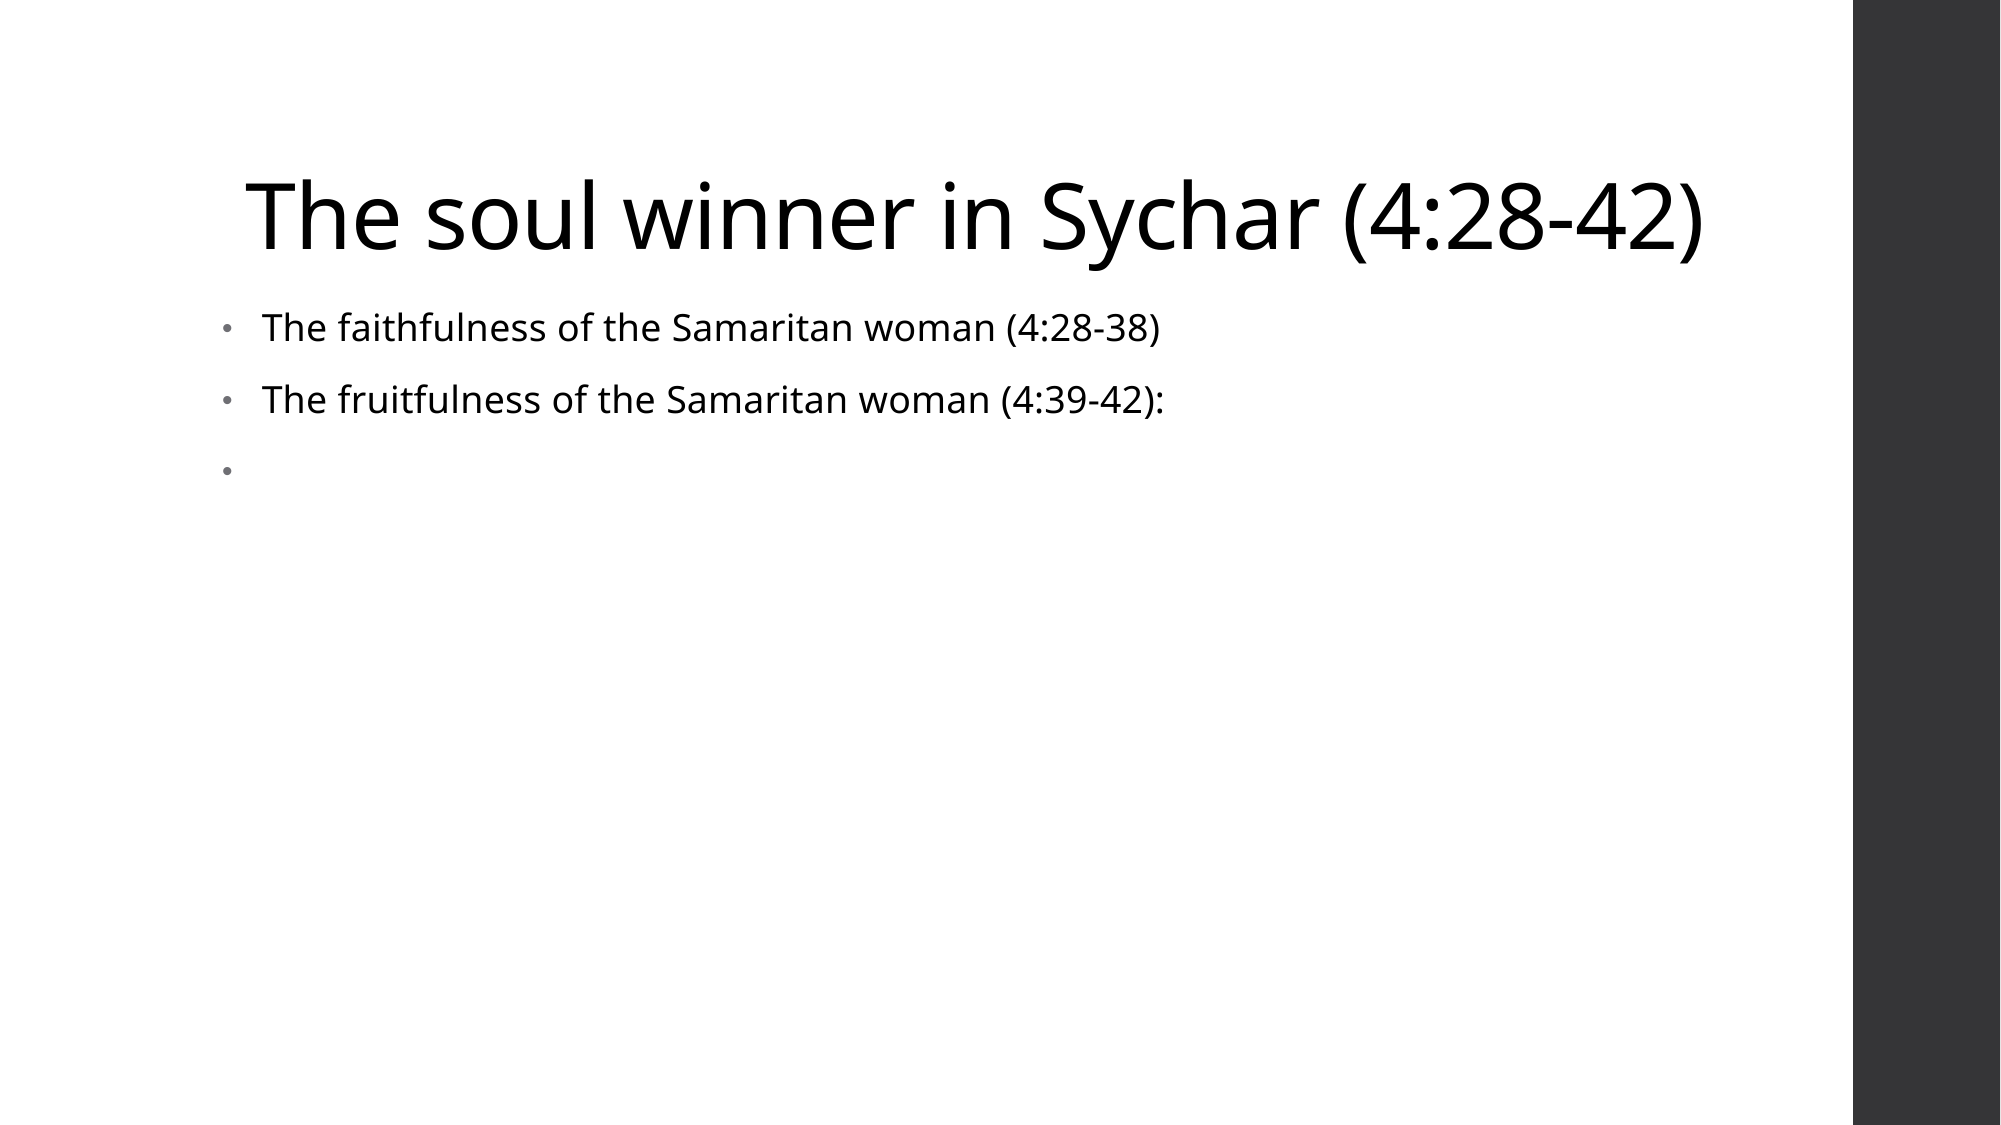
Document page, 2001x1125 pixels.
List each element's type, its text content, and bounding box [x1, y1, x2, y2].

title The soul winner in Sychar (4:28-42) [206, 60, 1797, 278]
list The faithfulness of the Samaritan woman (4:28-38) The fruitfulness of the Samaritan woman (4:39-42): [206, 299, 1617, 1014]
